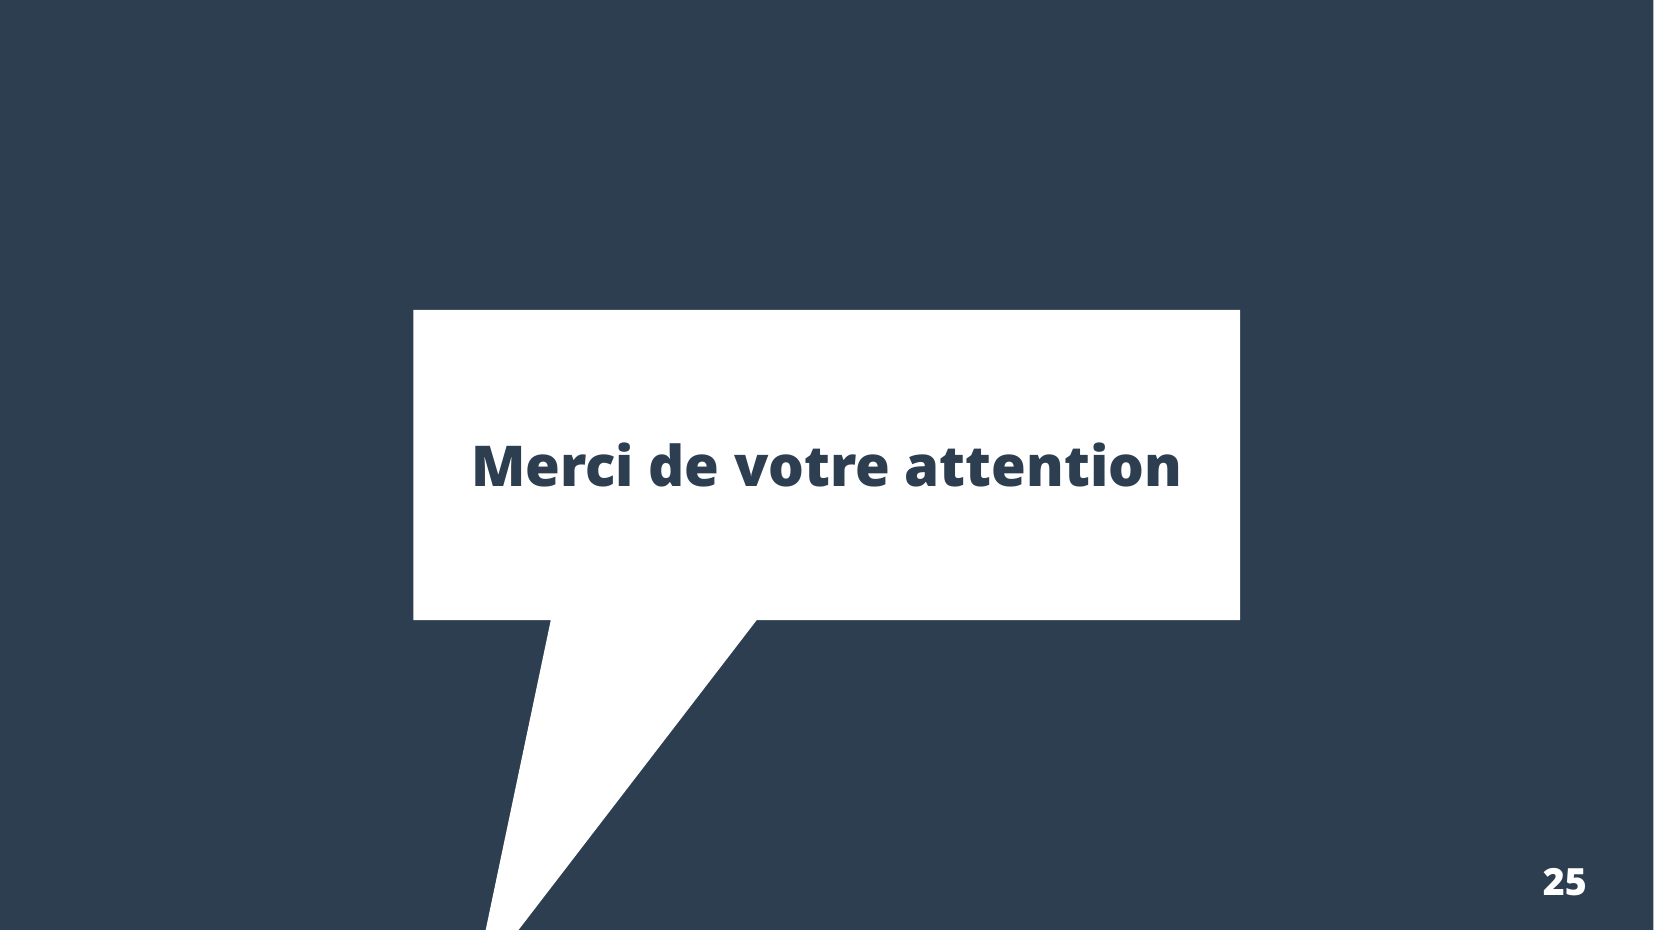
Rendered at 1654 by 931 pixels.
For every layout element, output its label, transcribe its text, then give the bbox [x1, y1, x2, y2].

title Merci de votre attention [442, 332, 1211, 598]
